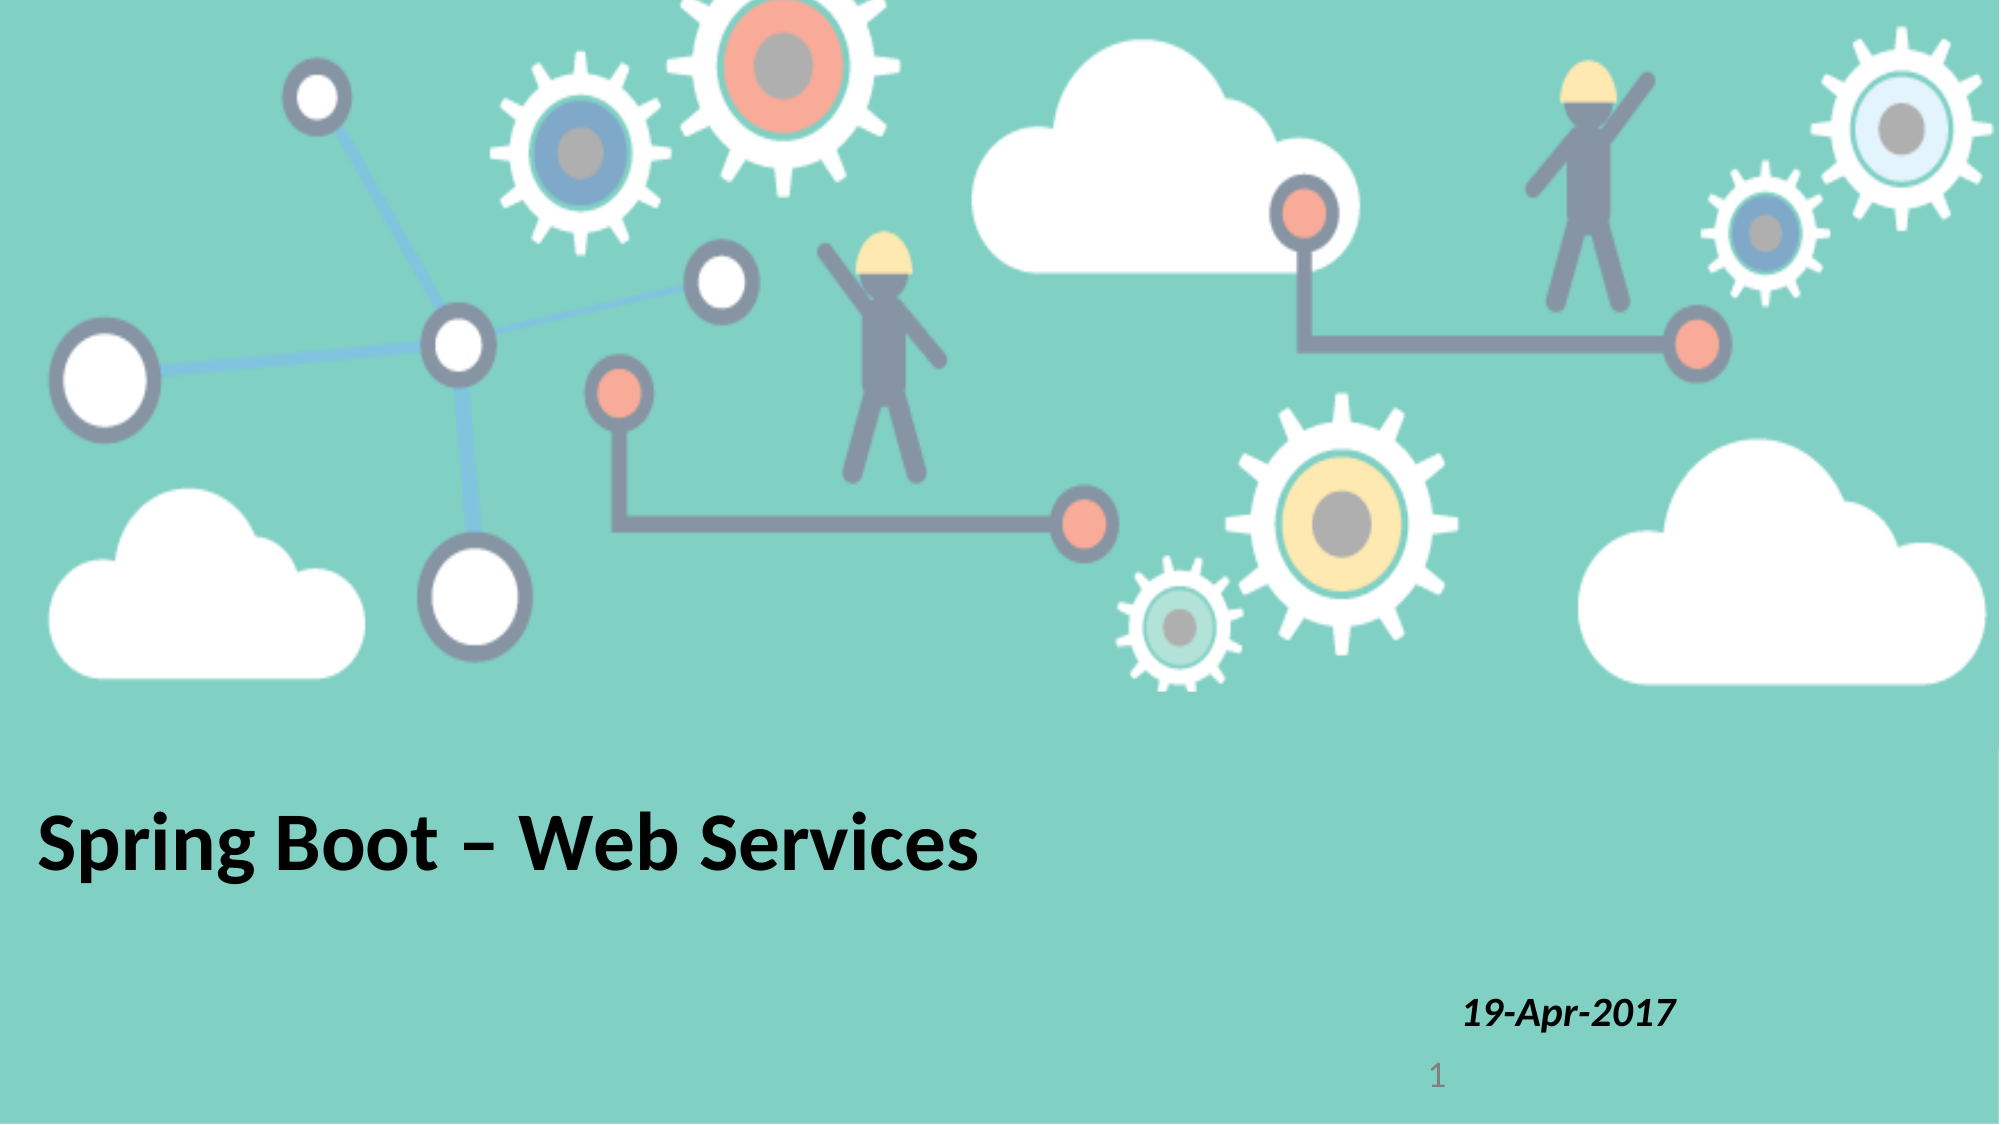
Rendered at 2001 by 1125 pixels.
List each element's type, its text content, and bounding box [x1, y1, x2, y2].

text_box 19-Apr-2017 [1445, 977, 1691, 1043]
text_box Spring Boot – Web Services [22, 779, 996, 895]
text_box [0, 0, 2000, 1125]
